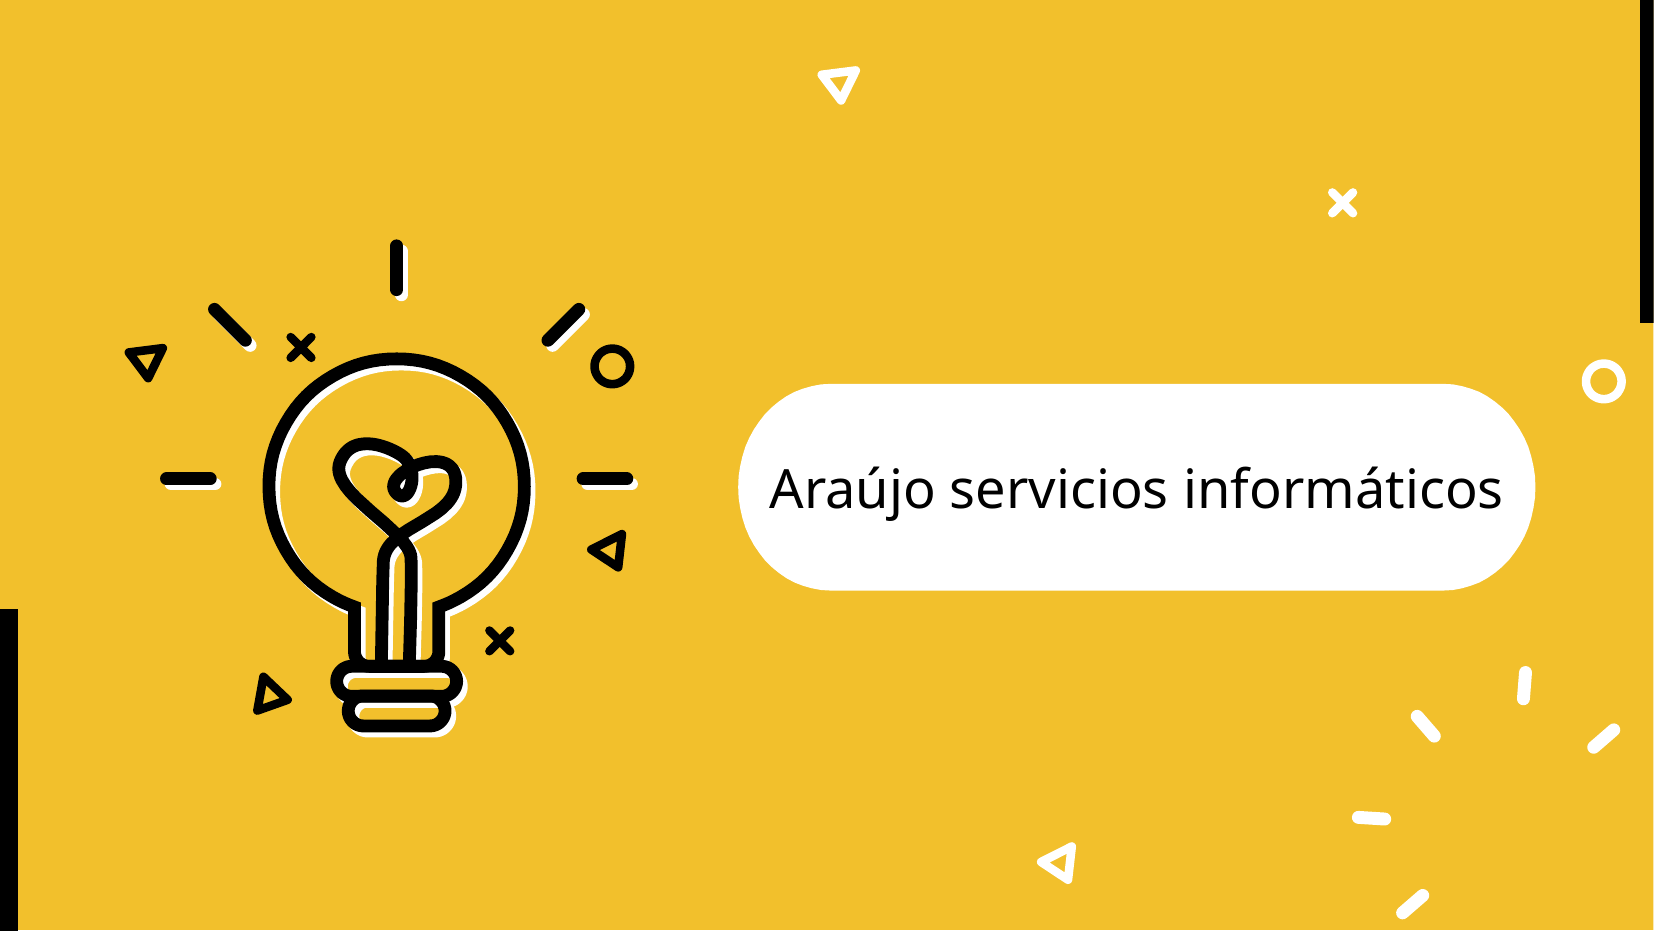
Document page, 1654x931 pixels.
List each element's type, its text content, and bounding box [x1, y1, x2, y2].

text_box Araújo servicios informáticos [738, 383, 1536, 591]
